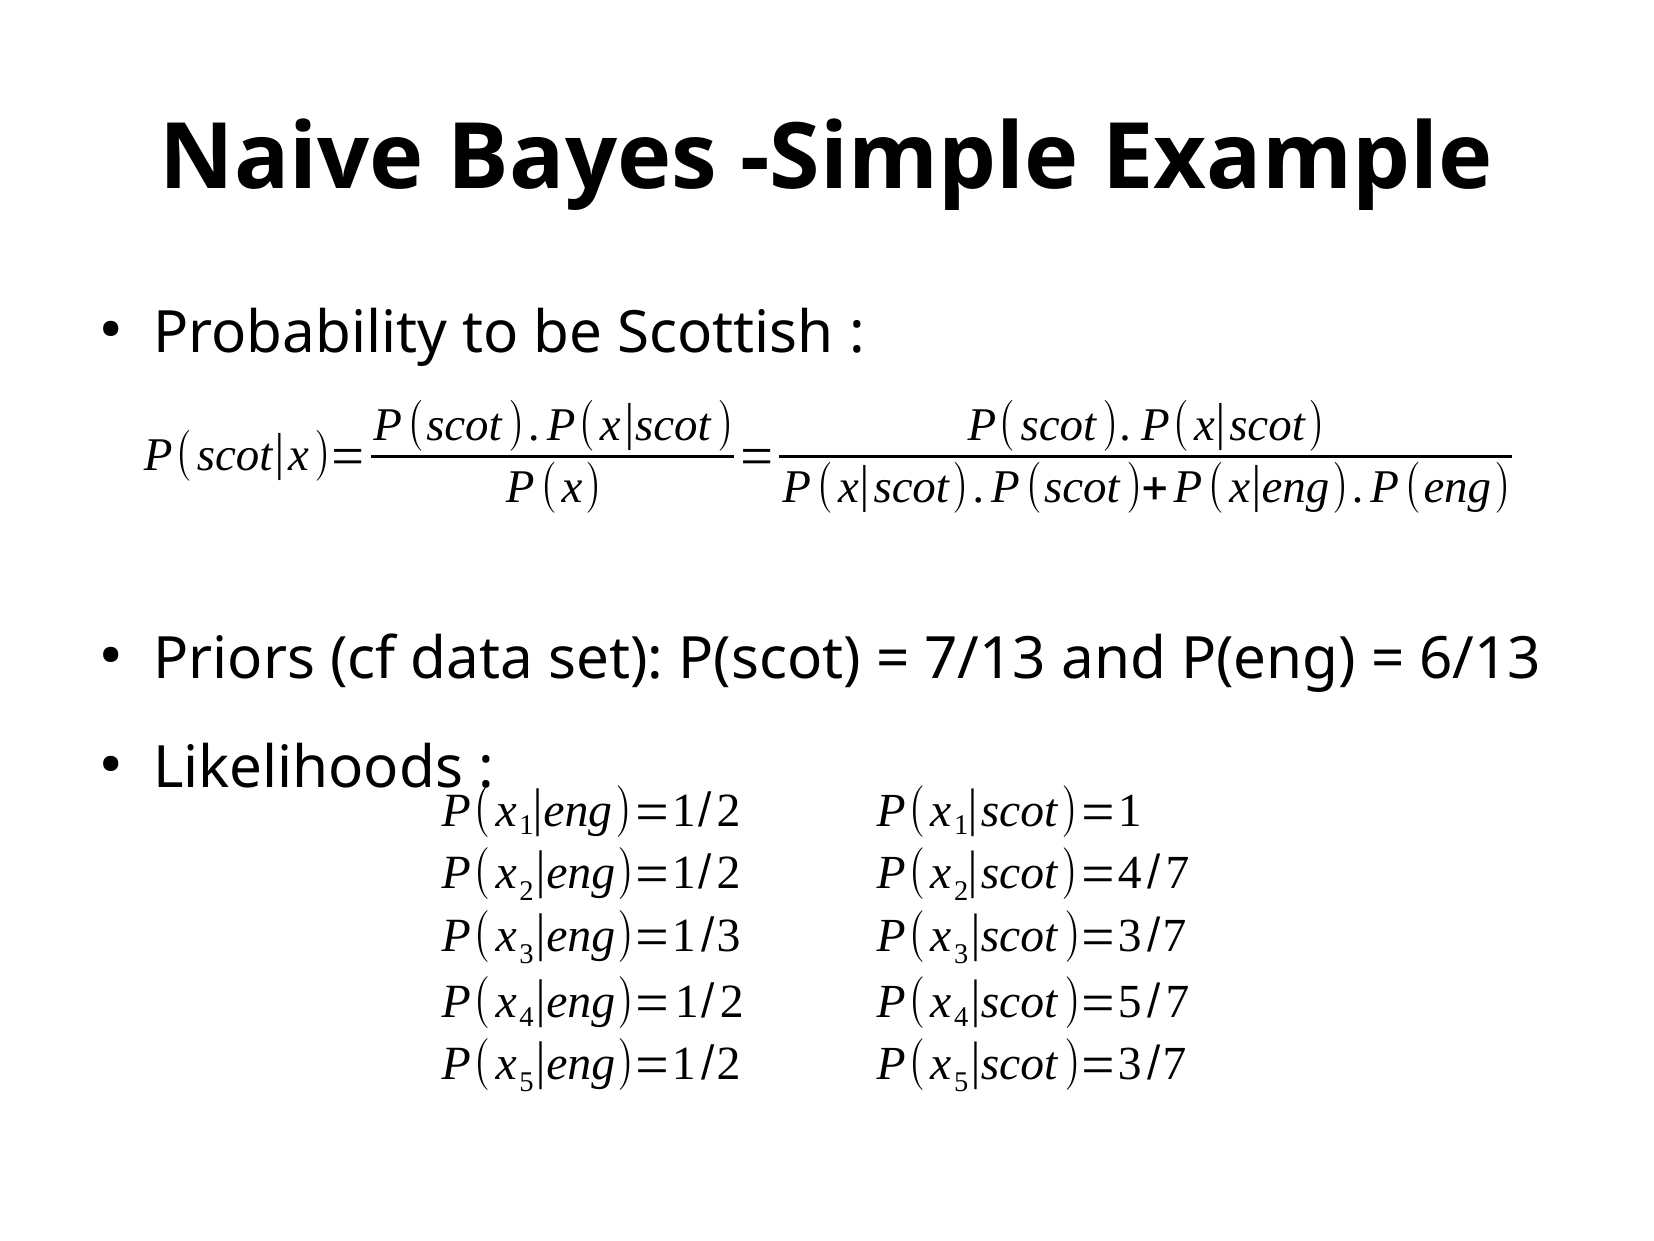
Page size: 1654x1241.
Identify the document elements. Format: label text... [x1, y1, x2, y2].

title Naive Bayes -Simple Example [82, 49, 1571, 257]
list Probability to be Scottish : Priors (cf data set): P(scot) = 7/13 and P(eng) = 6/13 Likelihoods : [82, 290, 1571, 1010]
chart [129, 396, 1525, 517]
chart [426, 781, 754, 1097]
chart [861, 781, 1201, 1097]
